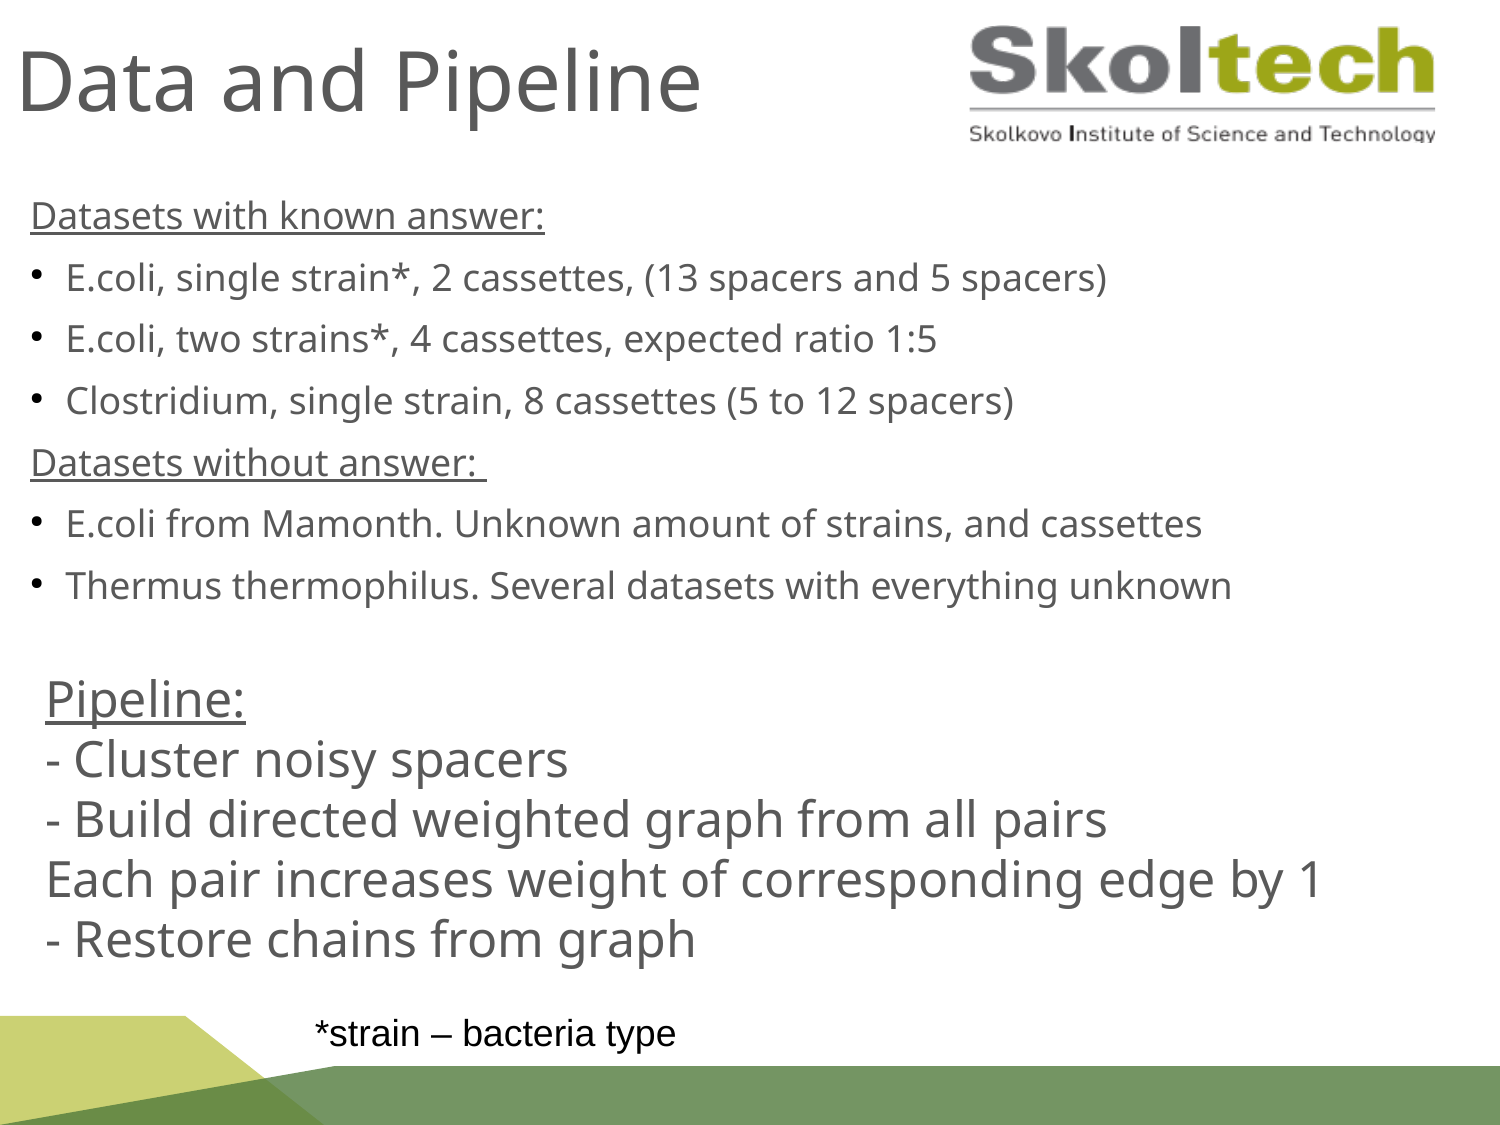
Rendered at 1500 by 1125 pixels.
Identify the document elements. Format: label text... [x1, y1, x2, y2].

title Data and Pipeline [0, 32, 946, 123]
title Pipeline: - Cluster noisy spacers - Build directed weighted graph from all pairs Each pair increases weight of corresponding edge by 1 - Restore chains from graph [30, 660, 1471, 1036]
text_box *strain – bacteria type [300, 1005, 1471, 1062]
list Datasets with known answer: E.coli, single strain*, 2 cassettes, (13 spacers and 5 spacers) E.coli, two strains*, 4 cassettes, expected ratio 1:5 Clostridium, single strain, 8 cassettes (5 to 12 spacers) Datasets without answer: E.coli from Mamonth. Unknown amount of strains, and cassettes Thermus thermophilus. Several datasets with everything unknown [15, 184, 1500, 616]
